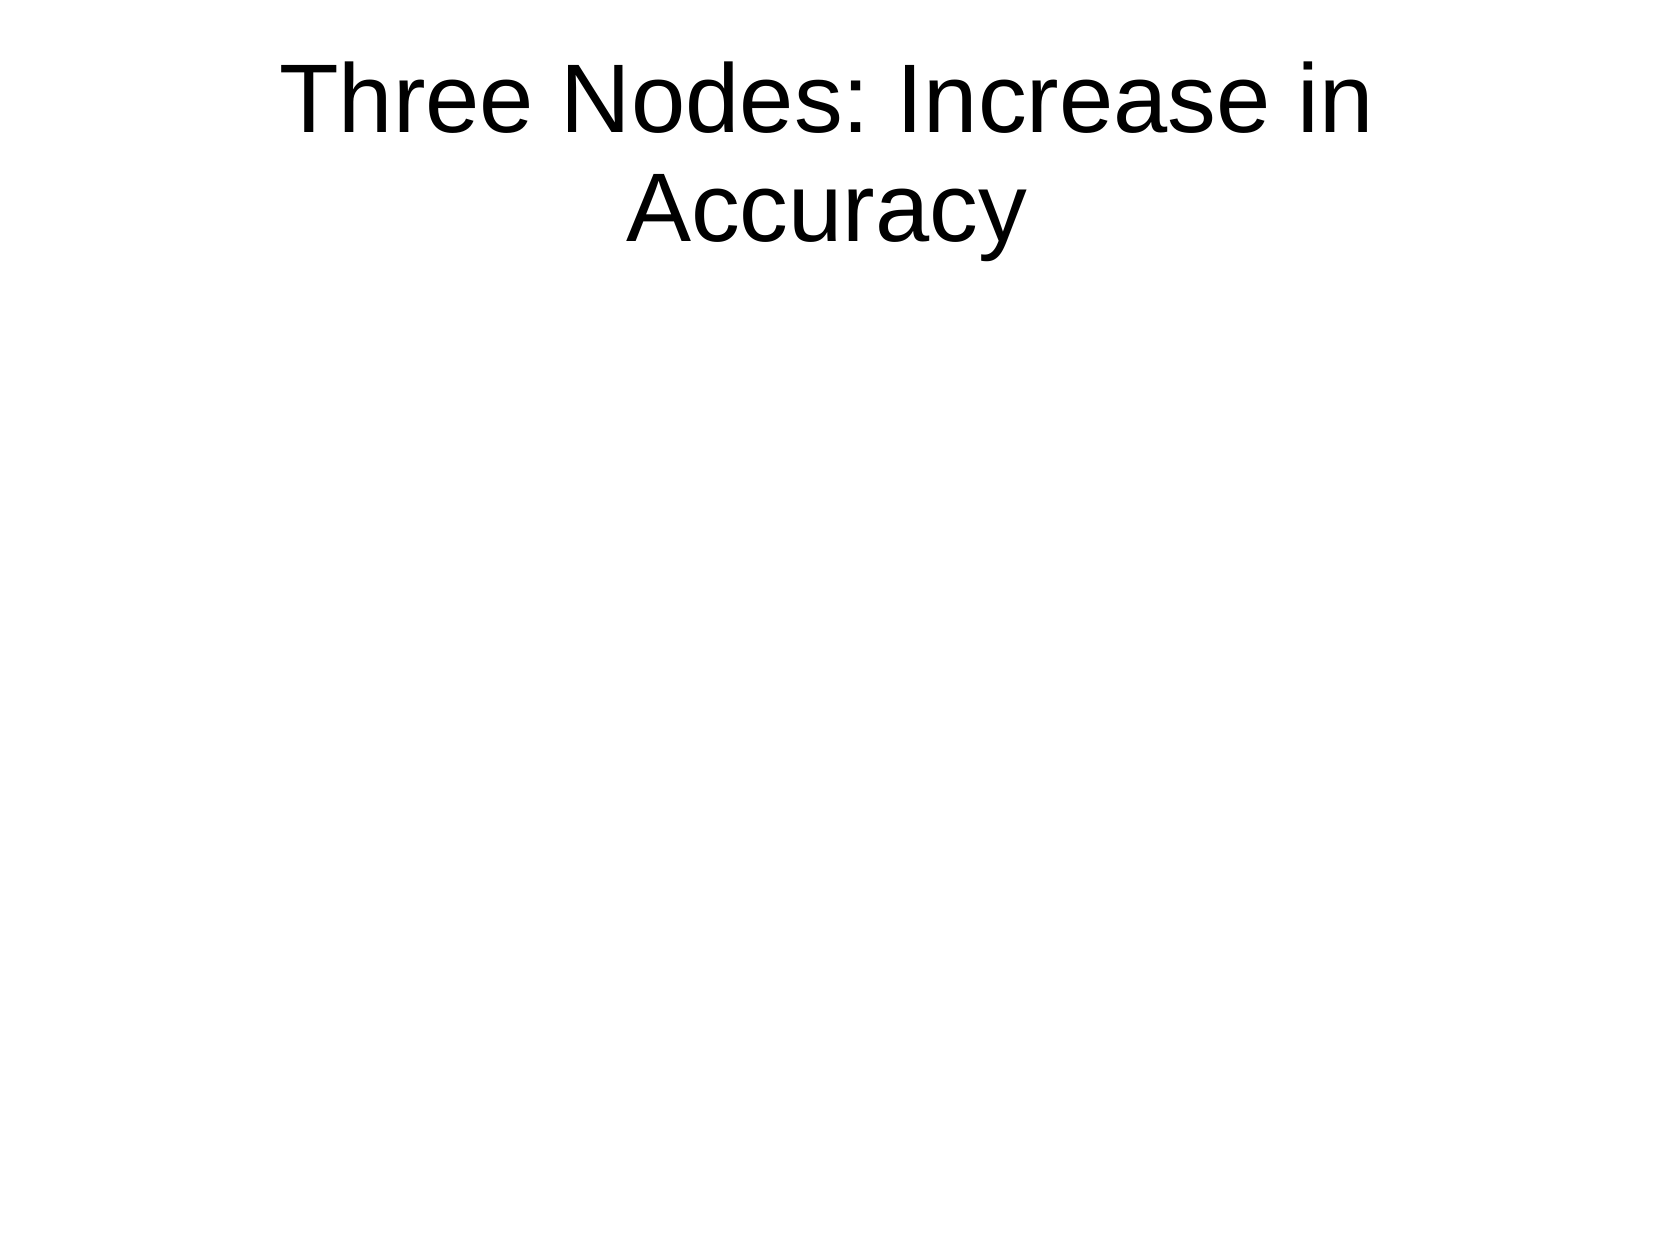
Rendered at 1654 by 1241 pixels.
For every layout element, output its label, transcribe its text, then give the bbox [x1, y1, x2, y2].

title Three Nodes: Increase in Accuracy [82, 43, 1571, 263]
